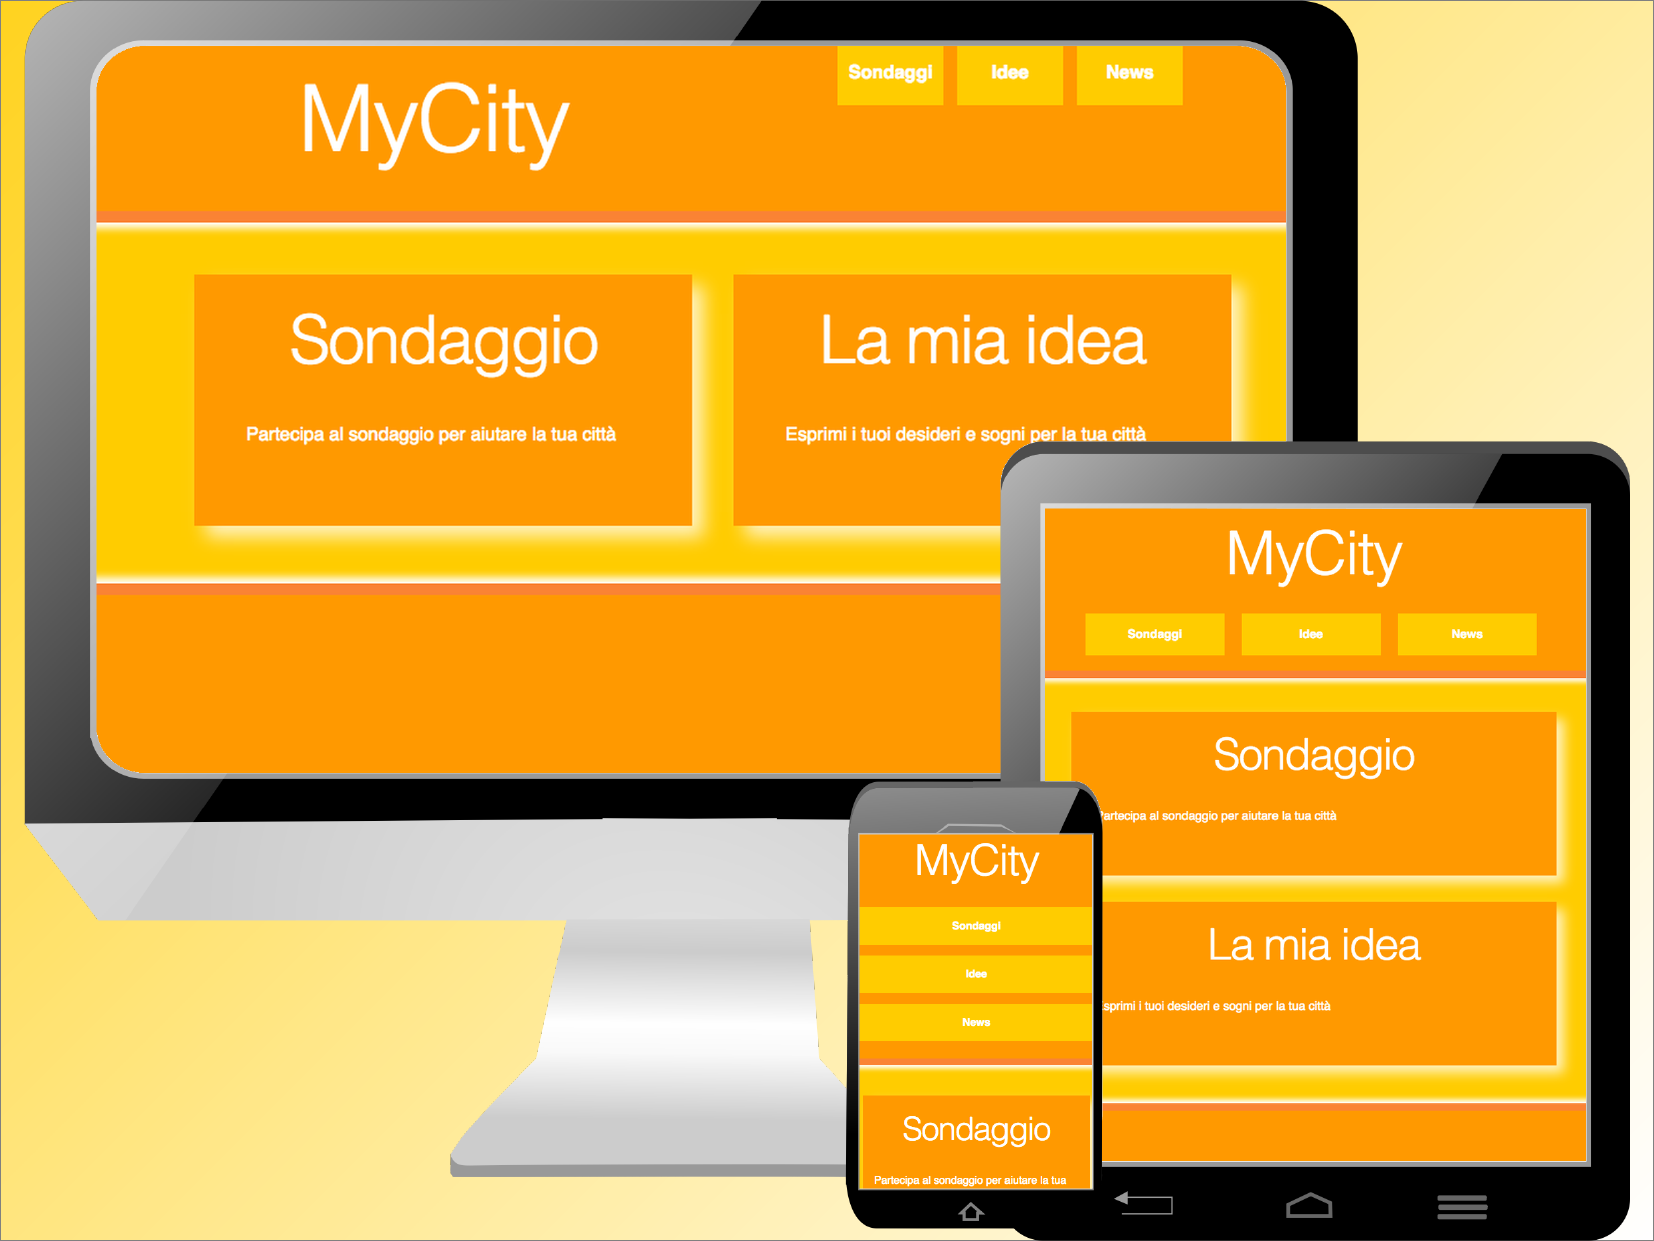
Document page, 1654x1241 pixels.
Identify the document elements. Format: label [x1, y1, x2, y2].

picture [24, 0, 1630, 1241]
text_box [0, 0, 24, 1241]
text_box [1630, 0, 1654, 1241]
